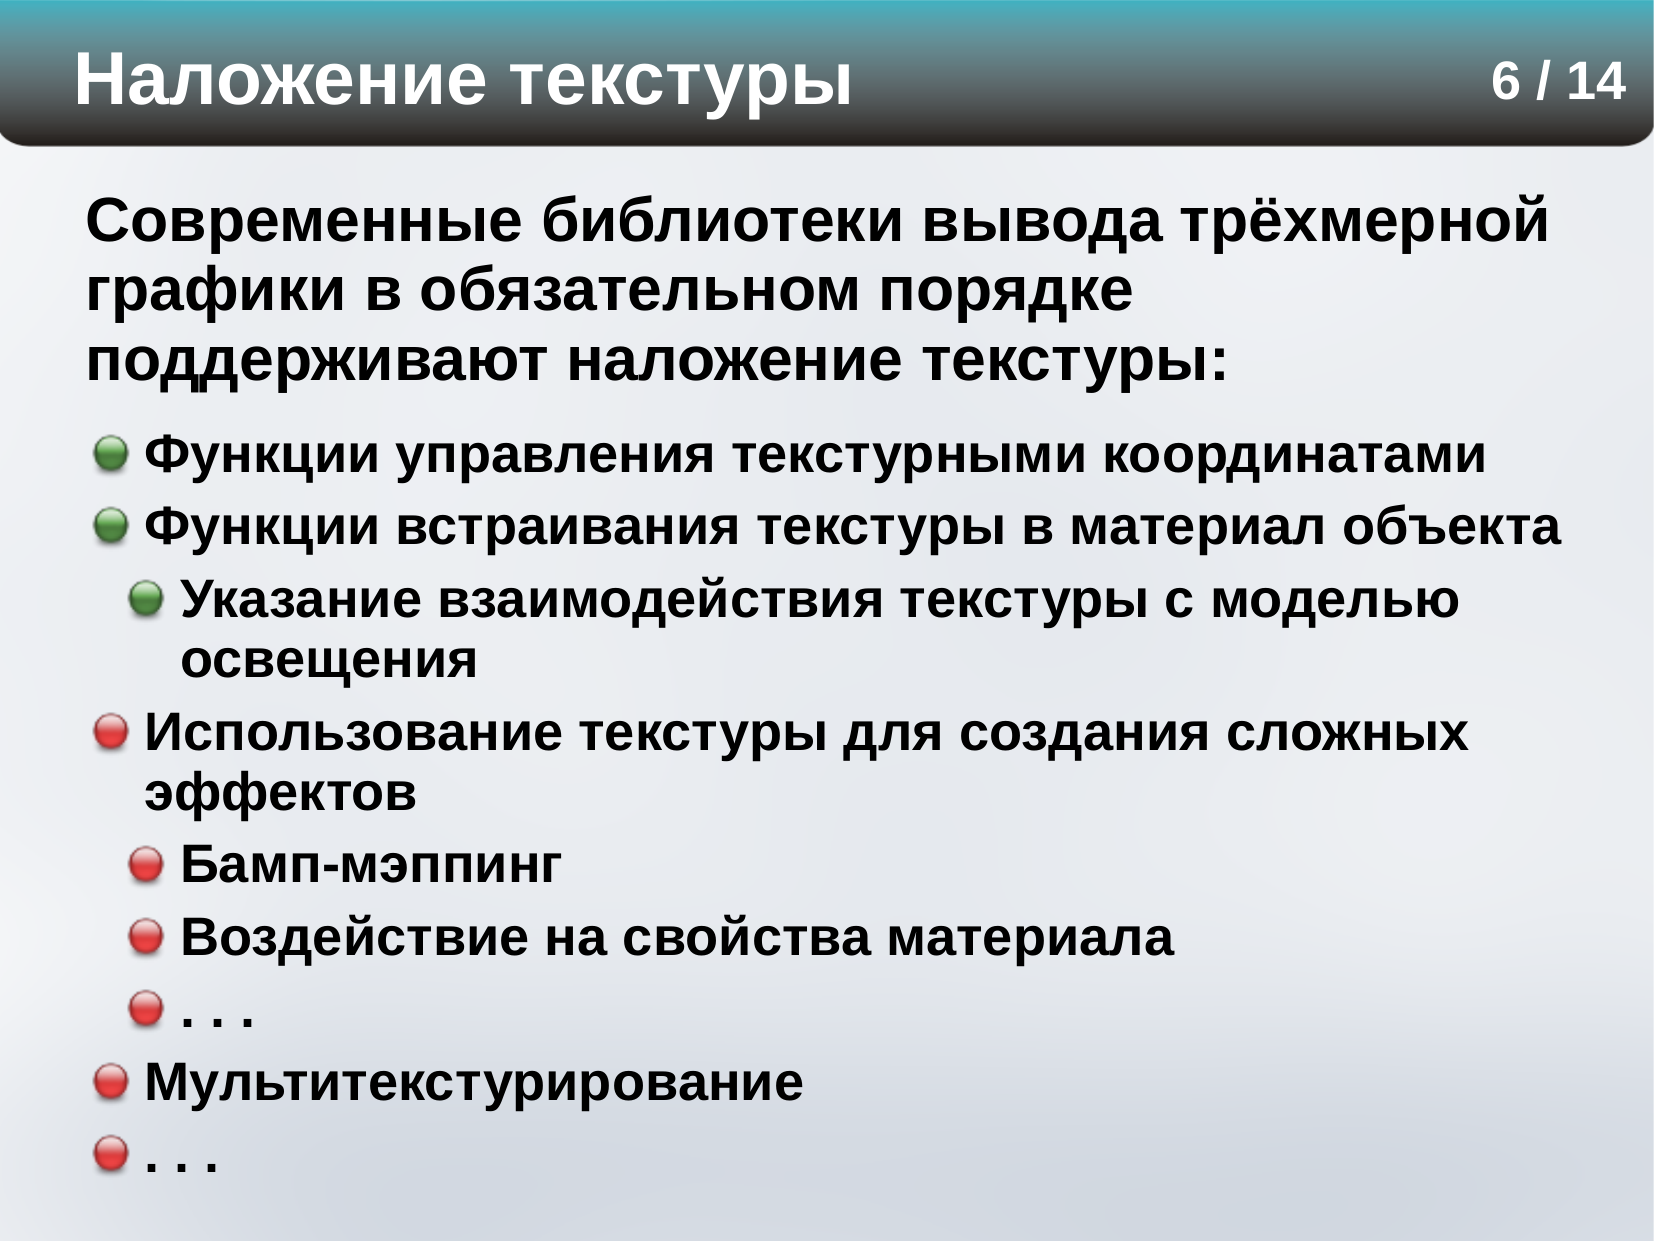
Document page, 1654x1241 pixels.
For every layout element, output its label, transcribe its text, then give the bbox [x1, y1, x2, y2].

picture [0, 0, 1654, 1241]
text_box <номер> / 14 [1476, 42, 1654, 179]
text_box Наложение текстуры [59, 29, 916, 129]
text_box Современные библиотеки вывода трёхмерной графики в обязательном порядке поддерживают наложение текстуры: Функции управления текстурными координатами Функции встраивания текстуры в материал объекта Указание взаимодействия текстуры с моделью освещения Использование текстуры для создания сложных эффектов Бамп-мэппинг Воздействие на свойства материала . . . Мультитекстурирование . . . [70, 177, 1595, 1192]
